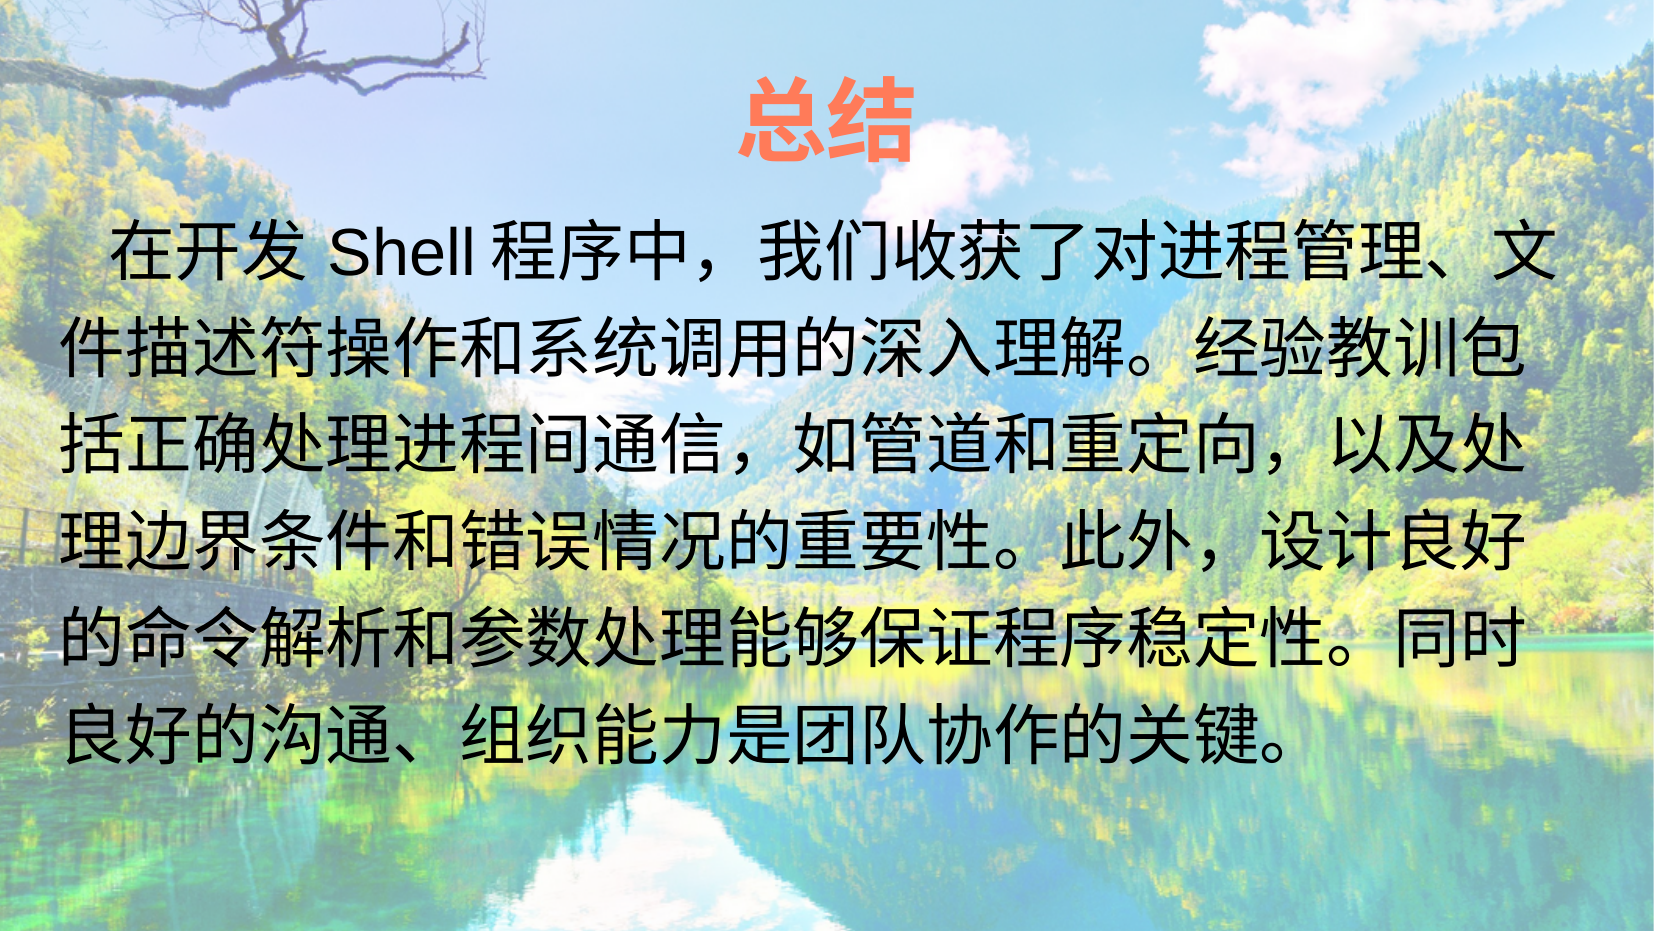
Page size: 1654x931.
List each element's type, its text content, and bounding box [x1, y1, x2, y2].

title 总结 [82, 37, 1571, 149]
subtitle 在开发Shell程序中，我们收获了对进程管理、文件描述符操作和系统调用的深入理解。经验教训包括正确处理进程间通信，如管道和重定向，以及处理边界条件和错误情况的重要性。此外，设计良好的命令解析和参数处理能够保证程序稳定性。同时良好的沟通、组织能力是团队协作的关键。 [59, 149, 1571, 827]
